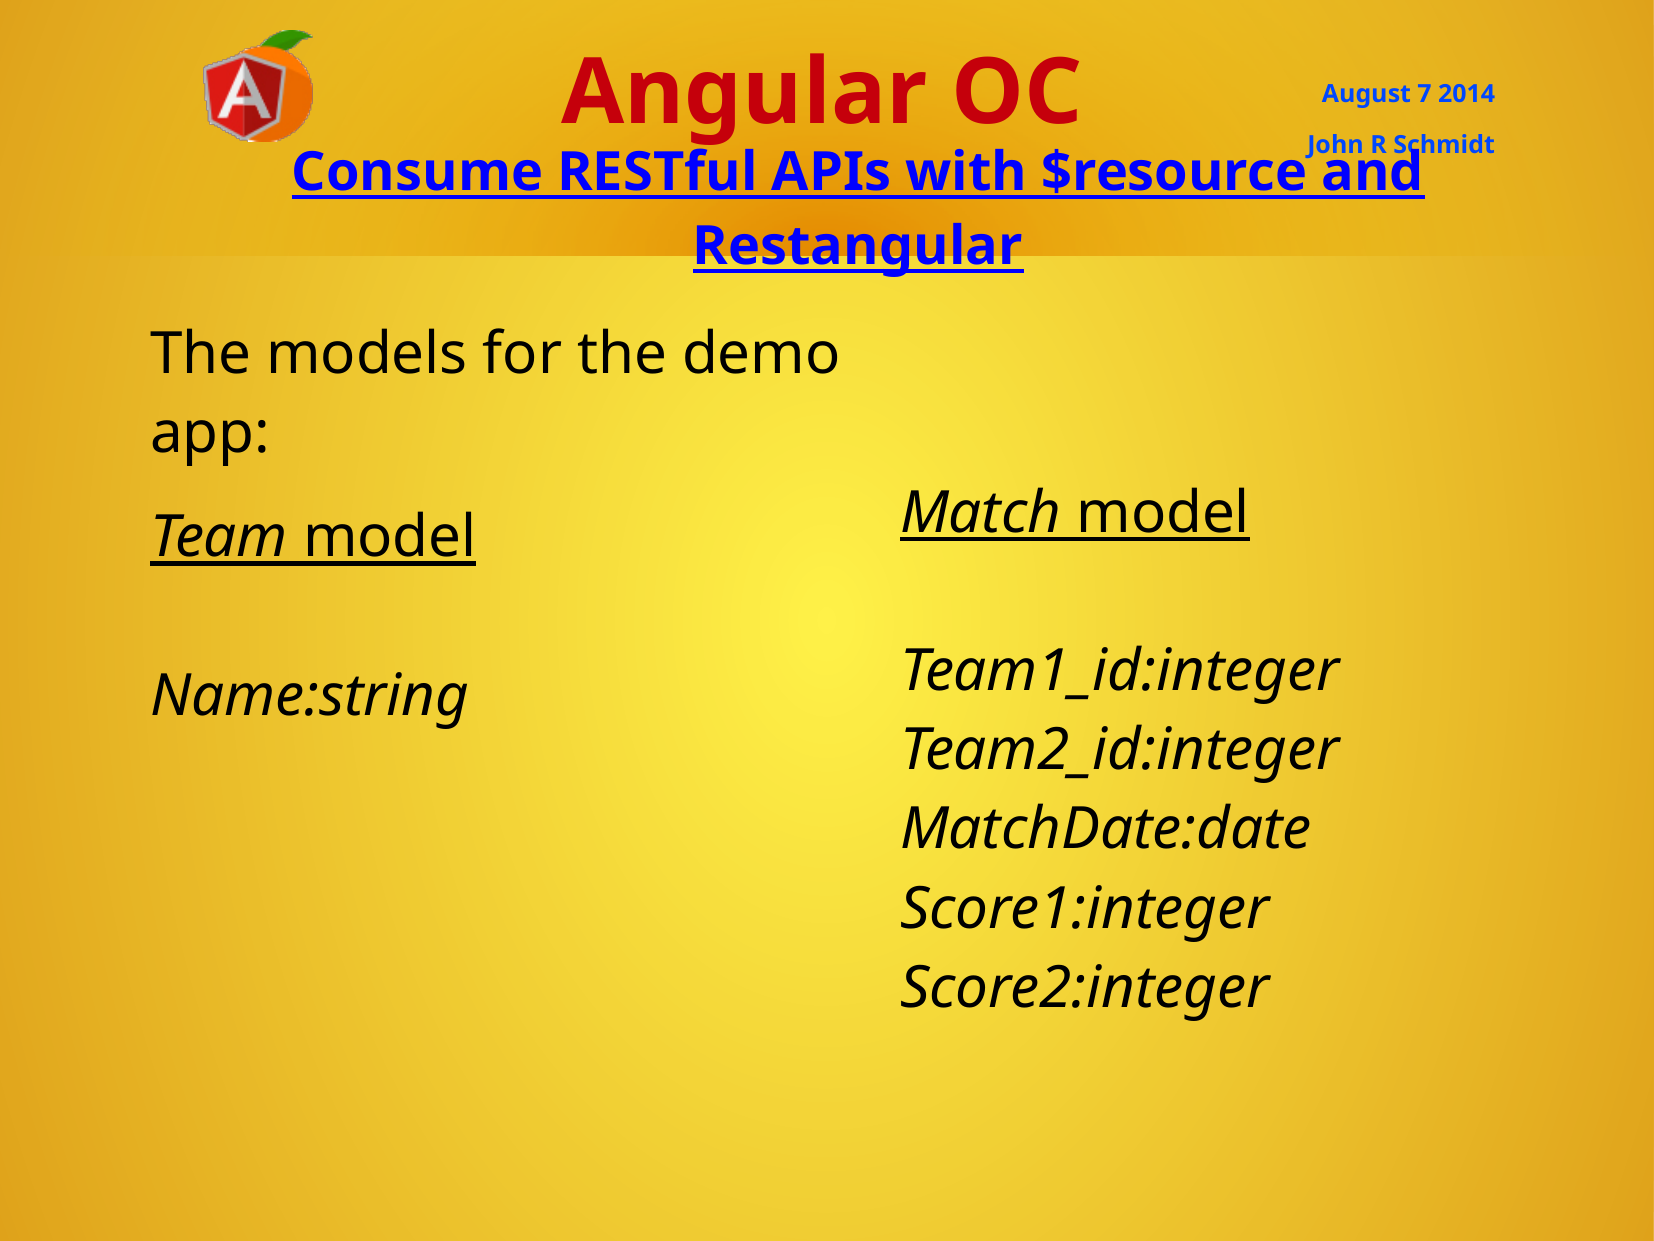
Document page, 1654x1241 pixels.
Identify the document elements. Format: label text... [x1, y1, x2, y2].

text_box Match model Team1_id:integer Team2_id:integer MatchDate:date Score1:integer Score2:integer [900, 510, 1501, 985]
text_box Team model Name:string [150, 510, 743, 717]
text_box Consume RESTful APIs with $resource and Restangular [150, 175, 1567, 239]
text_box The models for the demo app: [150, 345, 946, 436]
picture [202, 30, 316, 142]
text_box August 7 2014 John R Schmidt [1260, 51, 1510, 172]
title Angular OC [560, 34, 1086, 142]
